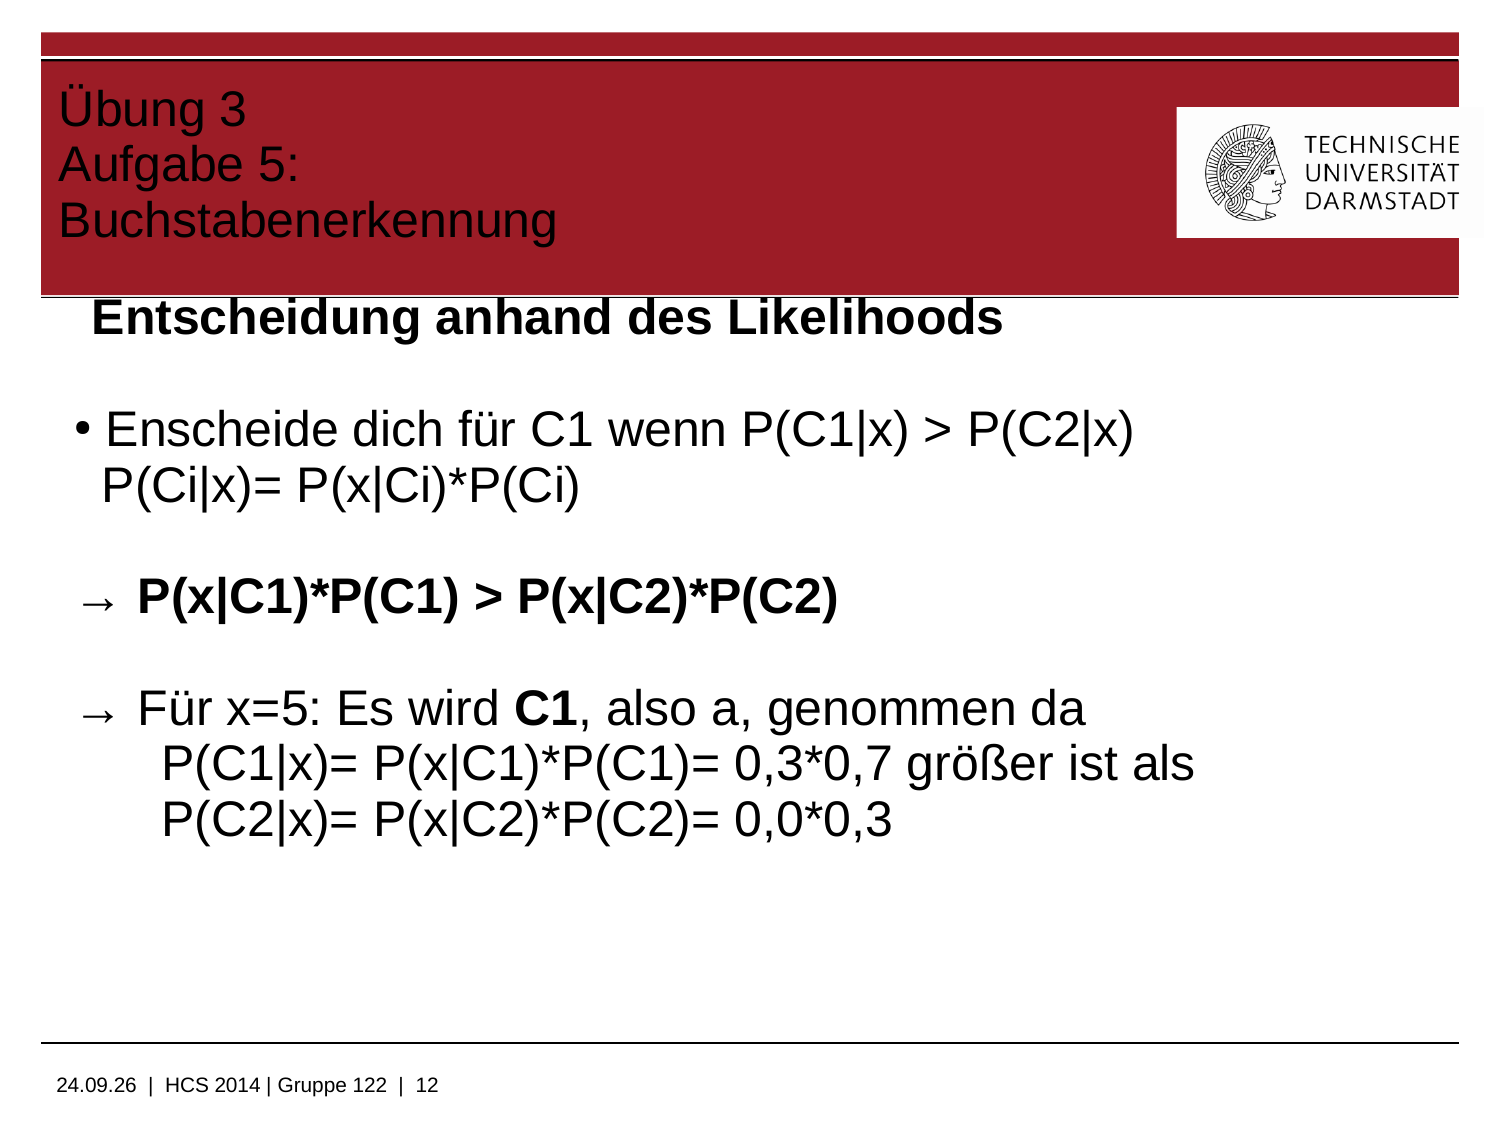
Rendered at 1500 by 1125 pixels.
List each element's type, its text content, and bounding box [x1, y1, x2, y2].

text_box Entscheidung anhand des Likelihoods Enscheide dich für C1 wenn P(C1|x) > P(C2|x) P(Ci|x)= P(x|Ci)*P(Ci) → P(x|C1)*P(C1) > P(x|C2)*P(C2) → Für x=5: Es wird C1, also a, genommen da P(C1|x)= P(x|C1)*P(C1)= 0,3*0,7 größer ist als P(C2|x)= P(x|C2)*P(C2)= 0,0*0,3 [59, 282, 1408, 1125]
title Übung 3 Aufgabe 5: Buchstabenerkennung [59, 80, 1149, 249]
picture [1176, 107, 1484, 238]
